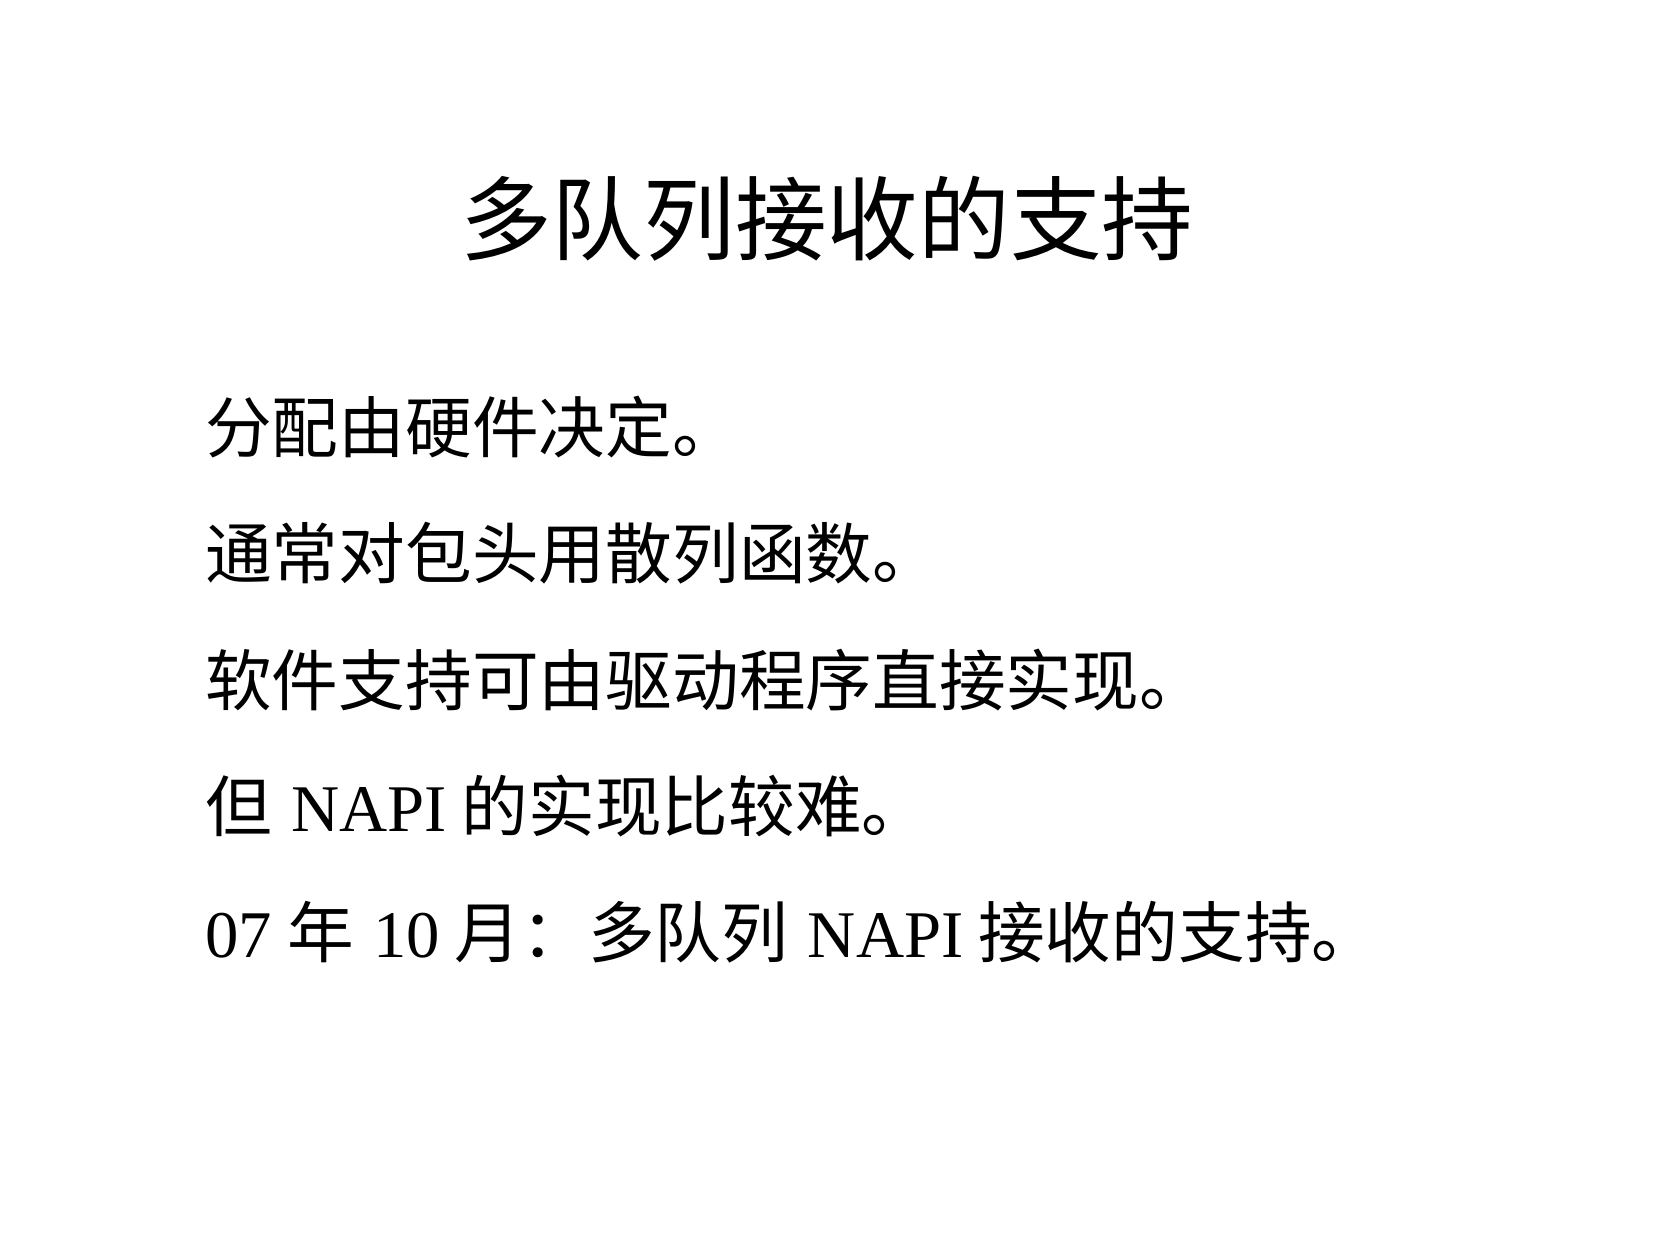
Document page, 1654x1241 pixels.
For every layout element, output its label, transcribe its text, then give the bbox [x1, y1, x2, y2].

list 分配由硬件决定。 通常对包头用散列函数。 软件支持可由驱动程序直接实现。 但NAPI的实现比较难。 07年10月：多队列NAPI接收的支持。 [187, 375, 1571, 1109]
title 多队列接收的支持 [121, 102, 1534, 325]
